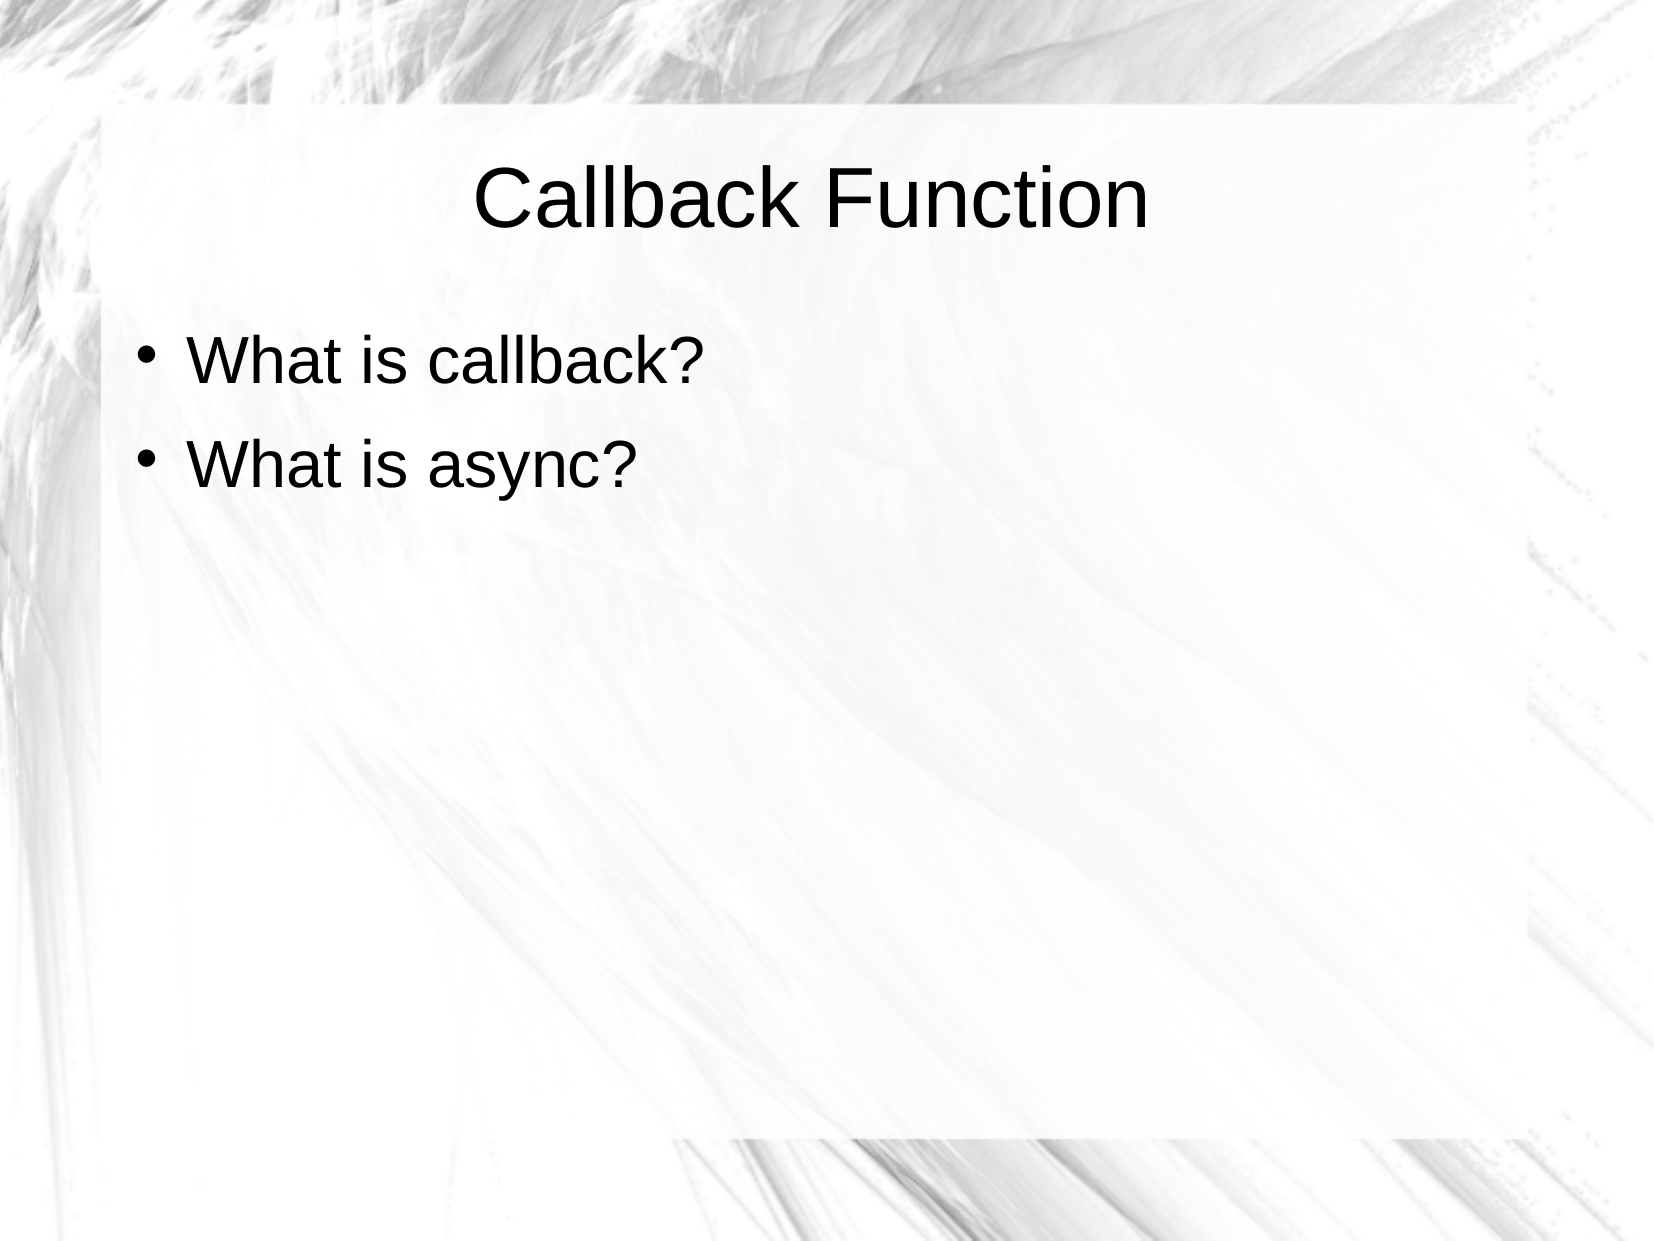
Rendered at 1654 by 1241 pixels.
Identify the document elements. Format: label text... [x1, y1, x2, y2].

title Callback Function [118, 112, 1506, 281]
list What is callback? What is async? [118, 319, 1571, 946]
picture [0, 0, 1654, 1241]
